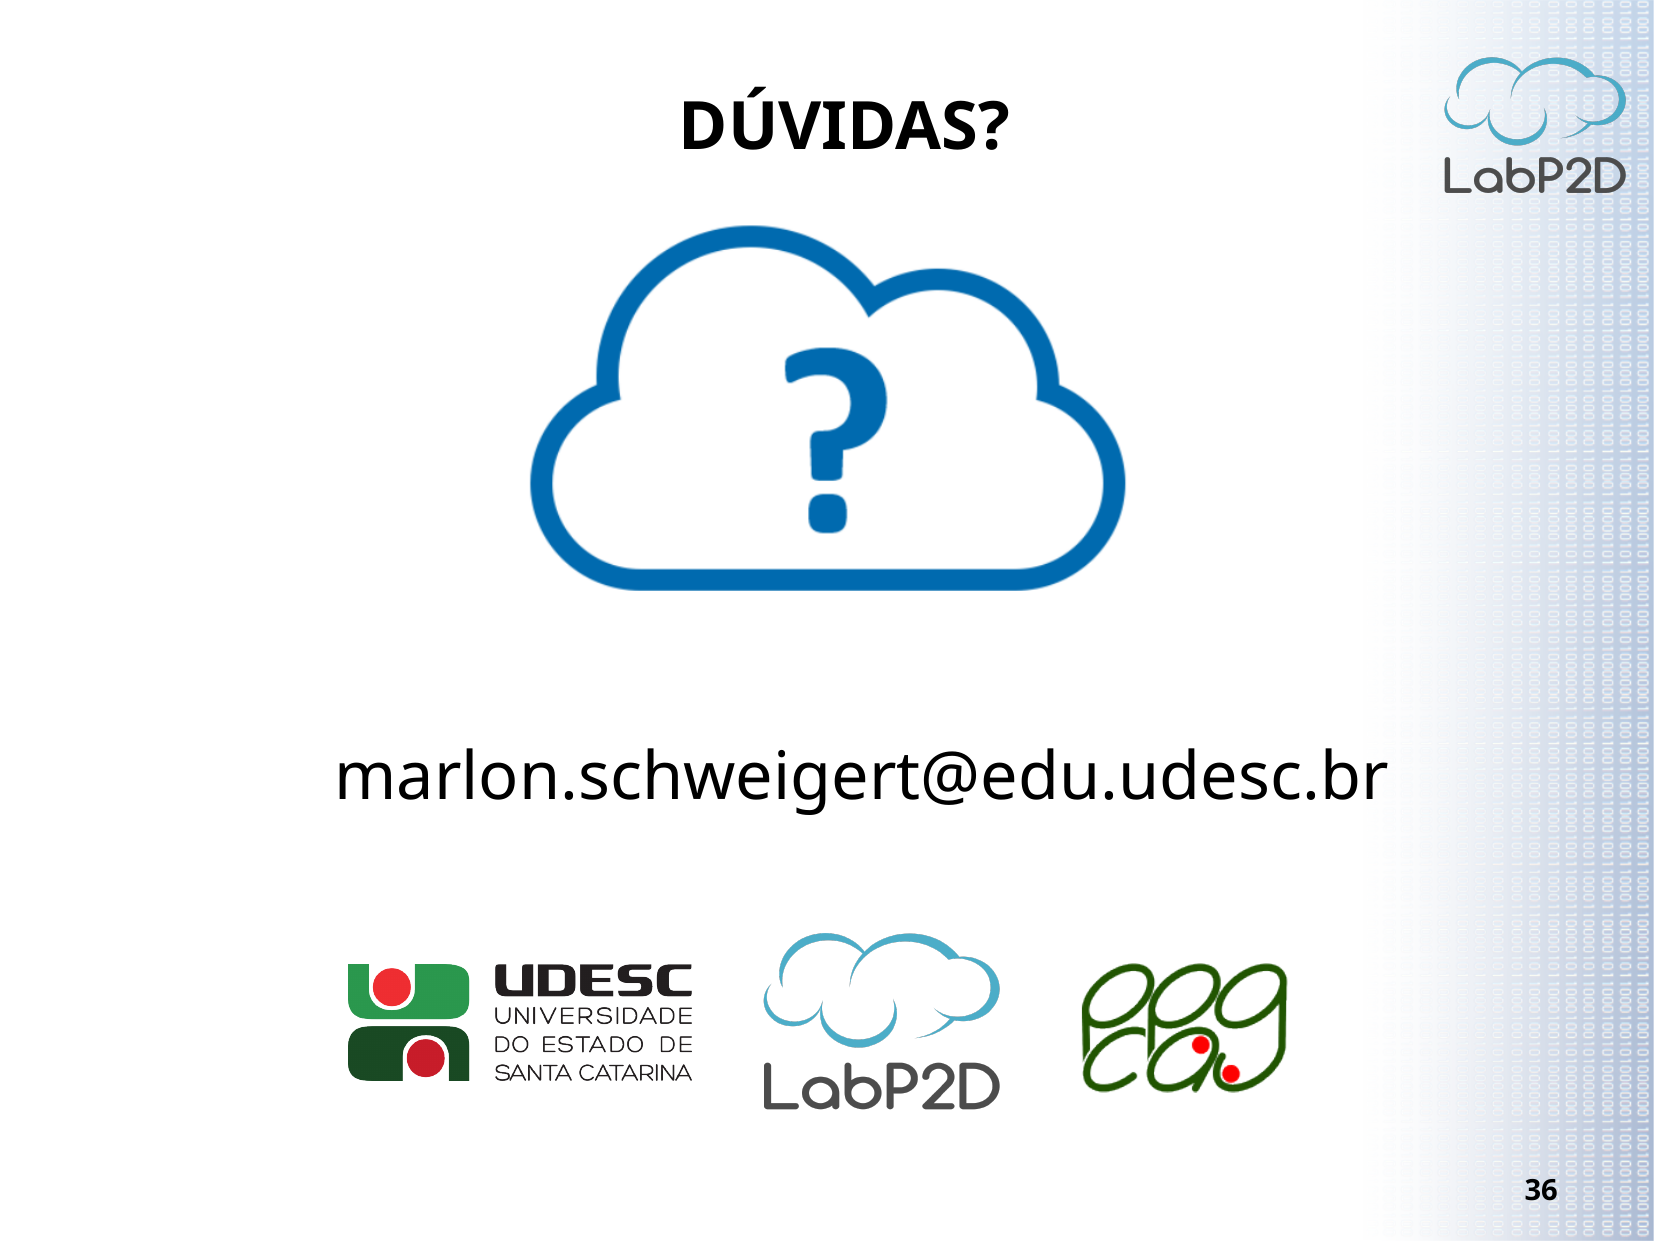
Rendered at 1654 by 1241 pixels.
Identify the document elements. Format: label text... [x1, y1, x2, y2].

picture [519, 222, 1138, 601]
picture [750, 921, 1359, 1121]
picture [1360, 1, 1654, 1240]
list marlon.schweigert@edu.udesc.br [82, 661, 1571, 886]
picture [348, 964, 692, 1081]
title DÚVIDAS? [82, 19, 1571, 227]
